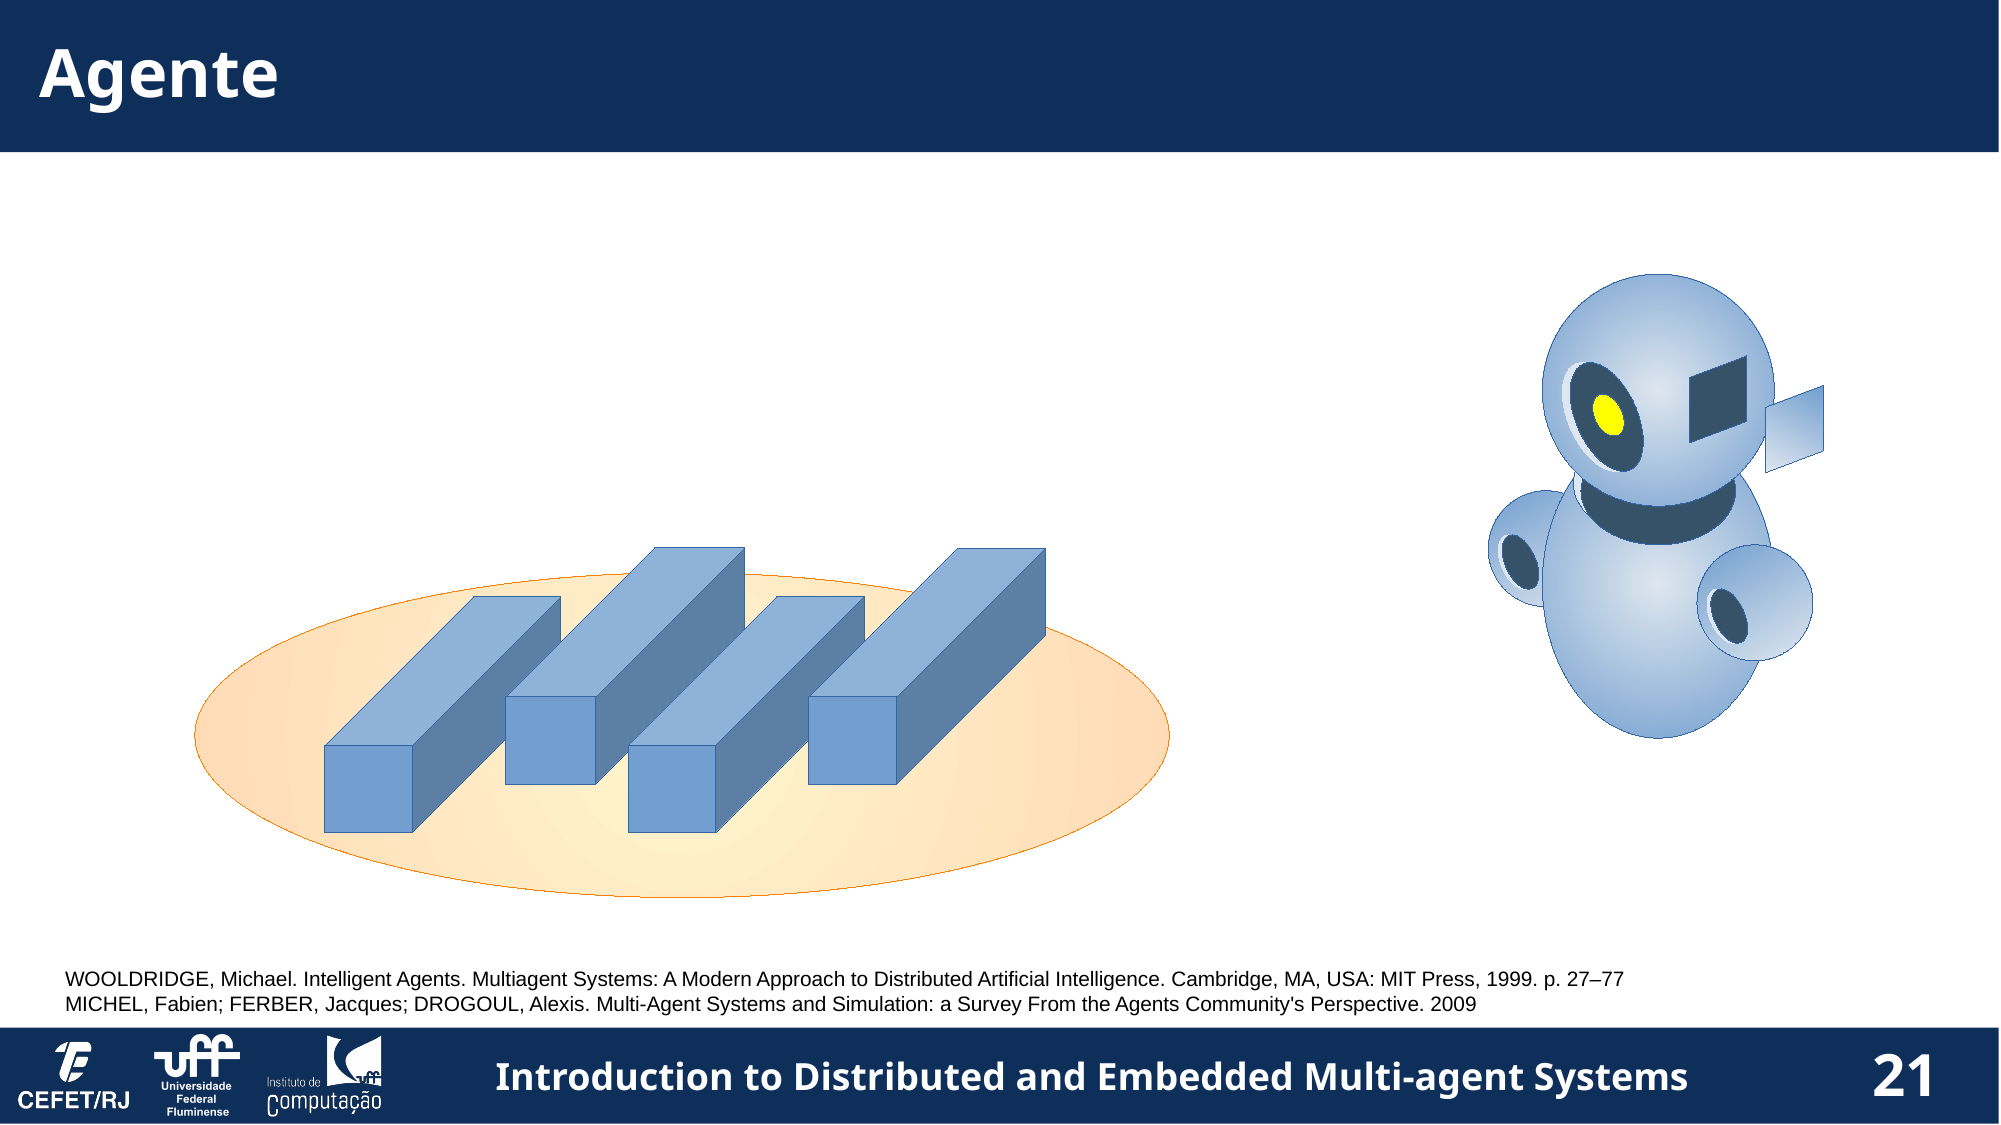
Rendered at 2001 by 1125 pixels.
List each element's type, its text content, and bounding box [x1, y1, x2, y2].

text_box Agente [25, 23, 1999, 119]
picture [265, 1033, 383, 1117]
text_box [194, 549, 1170, 898]
text_box WOOLDRIDGE, Michael. Intelligent Agents. Multiagent Systems: A Modern Approach to Distributed Artificial Intelligence. Cambridge, MA, USA: MIT Press, 1999. p. 27–77 MICHEL, Fabien; FERBER, Jacques; DROGOUL, Alexis. Multi-Agent Systems and Simulation: a Survey From the Agents Community's Perspective. 2009 [50, 958, 1969, 1024]
picture [153, 1033, 241, 1121]
picture [18, 1021, 129, 1125]
text_box [1488, 274, 1824, 739]
